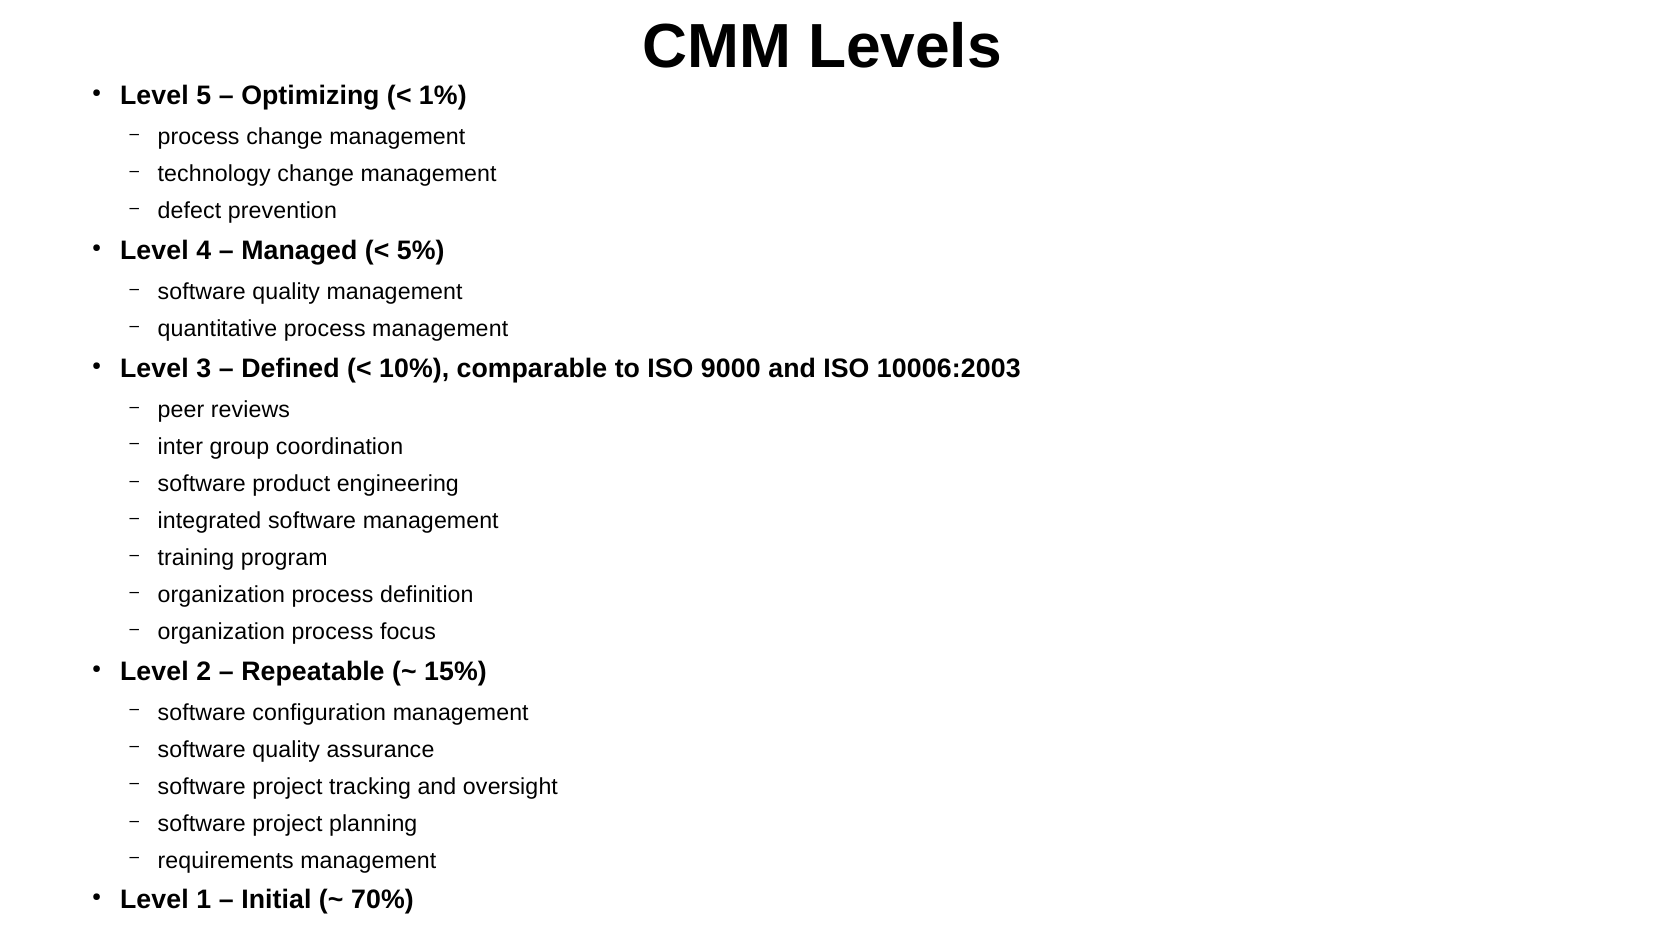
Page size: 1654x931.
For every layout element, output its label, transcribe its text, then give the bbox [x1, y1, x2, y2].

title CMM Levels [78, 17, 1567, 69]
list Level 5 – Optimizing (< 1%) process change management technology change management defect prevention Level 4 – Managed (< 5%) software quality management quantitative process management Level 3 – Defined (< 10%), comparable to ISO 9000 and ISO 10006:2003 peer reviews inter group coordination software product engineering integrated software management training program organization process definition organization process focus Level 2 – Repeatable (~ 15%) software configuration management software quality assurance software project tracking and oversight software project planning requirements management Level 1 – Initial (~ 70%) [82, 78, 1576, 928]
